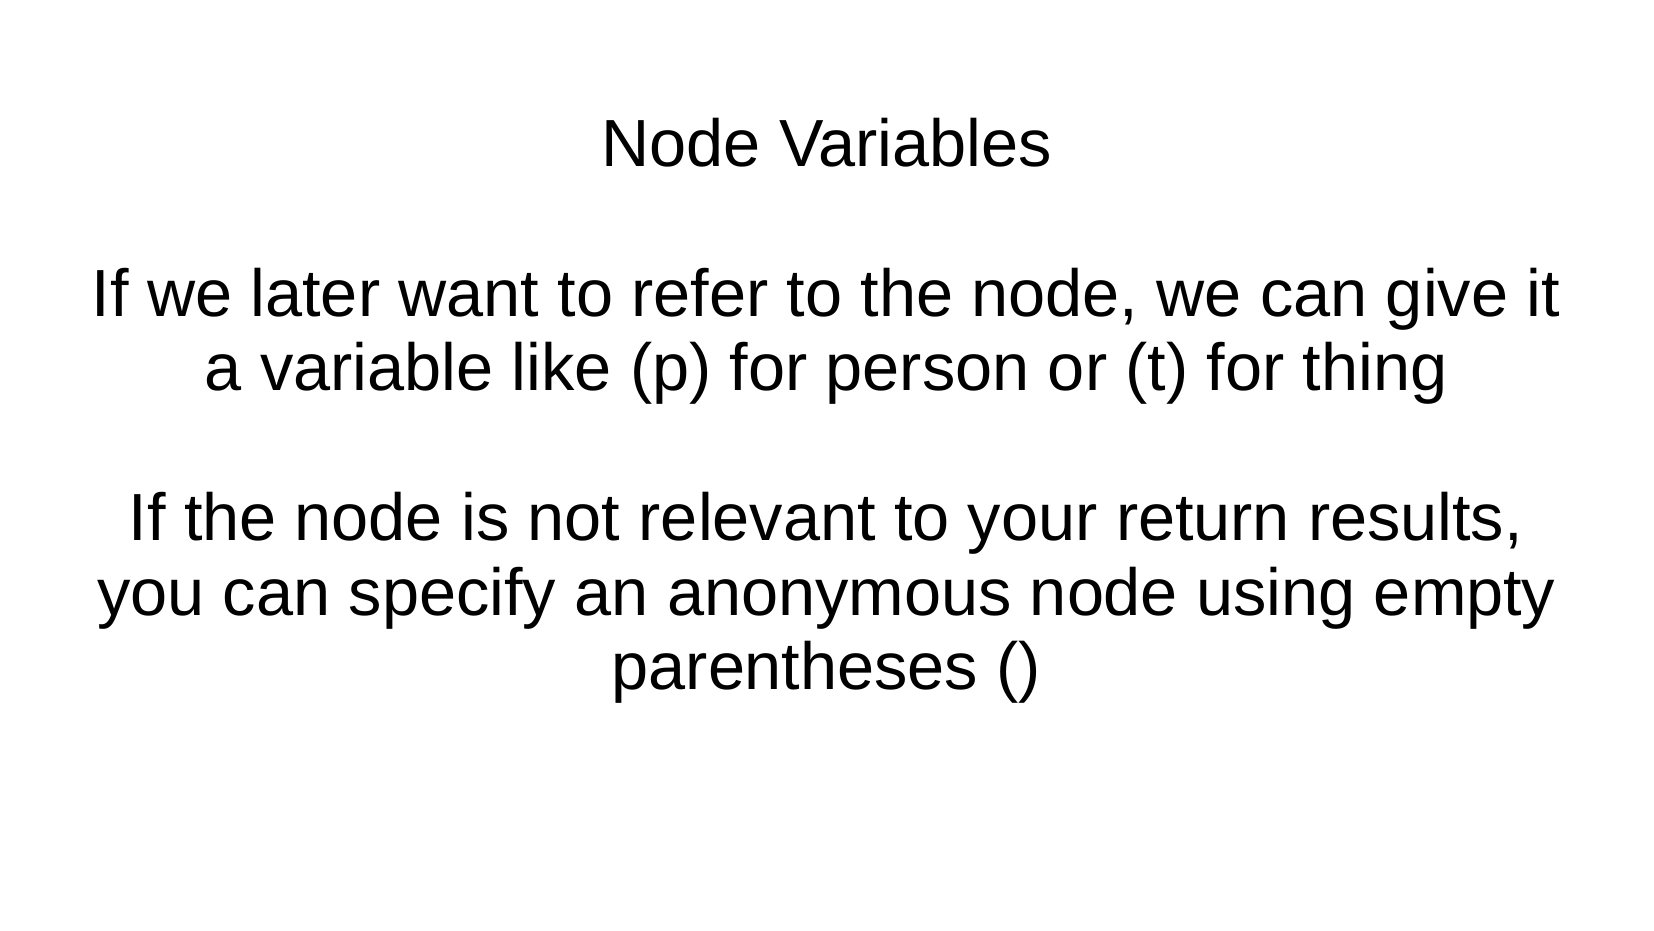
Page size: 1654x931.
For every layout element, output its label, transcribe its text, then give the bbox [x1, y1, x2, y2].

subtitle Node Variables If we later want to refer to the node, we can give it a variable like (p) for person or (t) for thing If the node is not relevant to your return results, you can specify an anonymous node using empty parentheses () [82, 60, 1571, 826]
